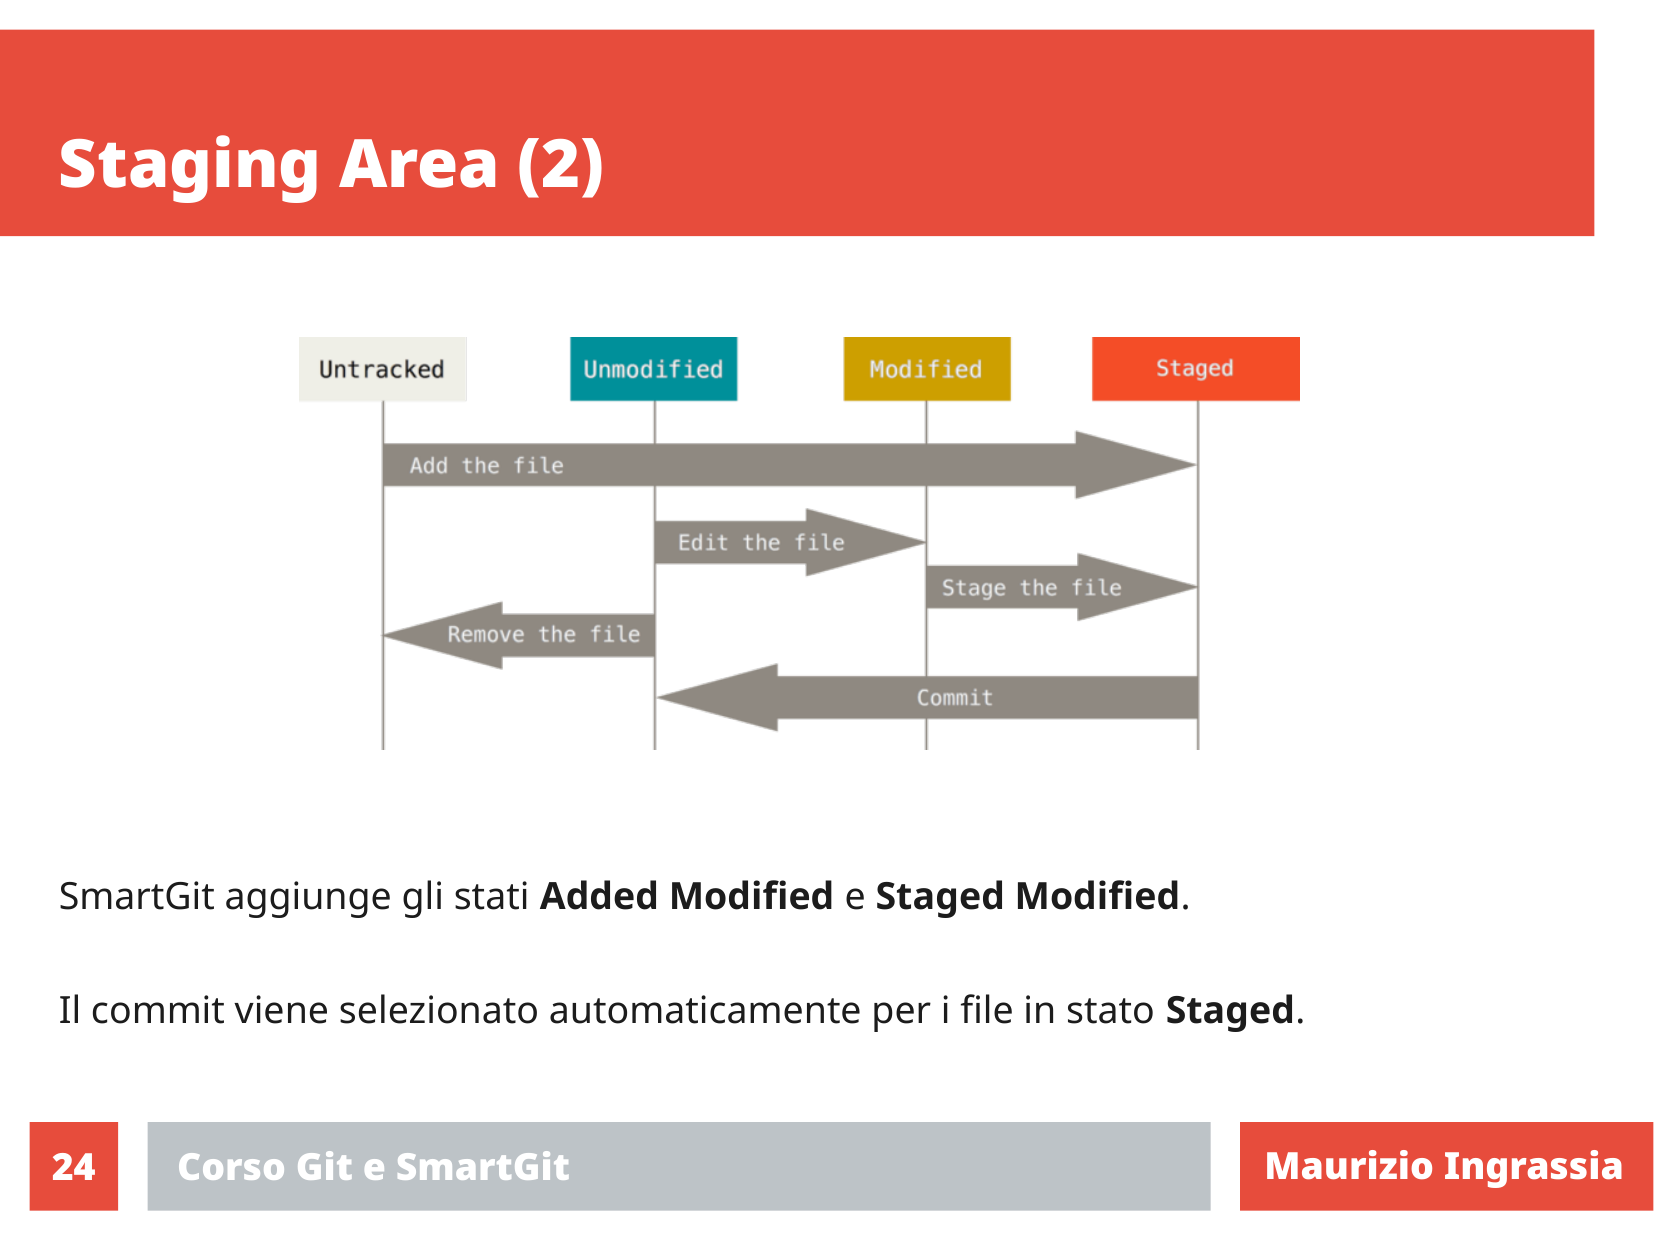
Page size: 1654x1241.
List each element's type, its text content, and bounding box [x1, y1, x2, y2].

title Staging Area (2) [59, 59, 1595, 207]
picture [299, 337, 1300, 751]
list SmartGit aggiunge gli stati Added Modified e Staged Modified. Il commit viene selezionato automaticamente per i file in stato Staged. [59, 324, 1565, 1093]
